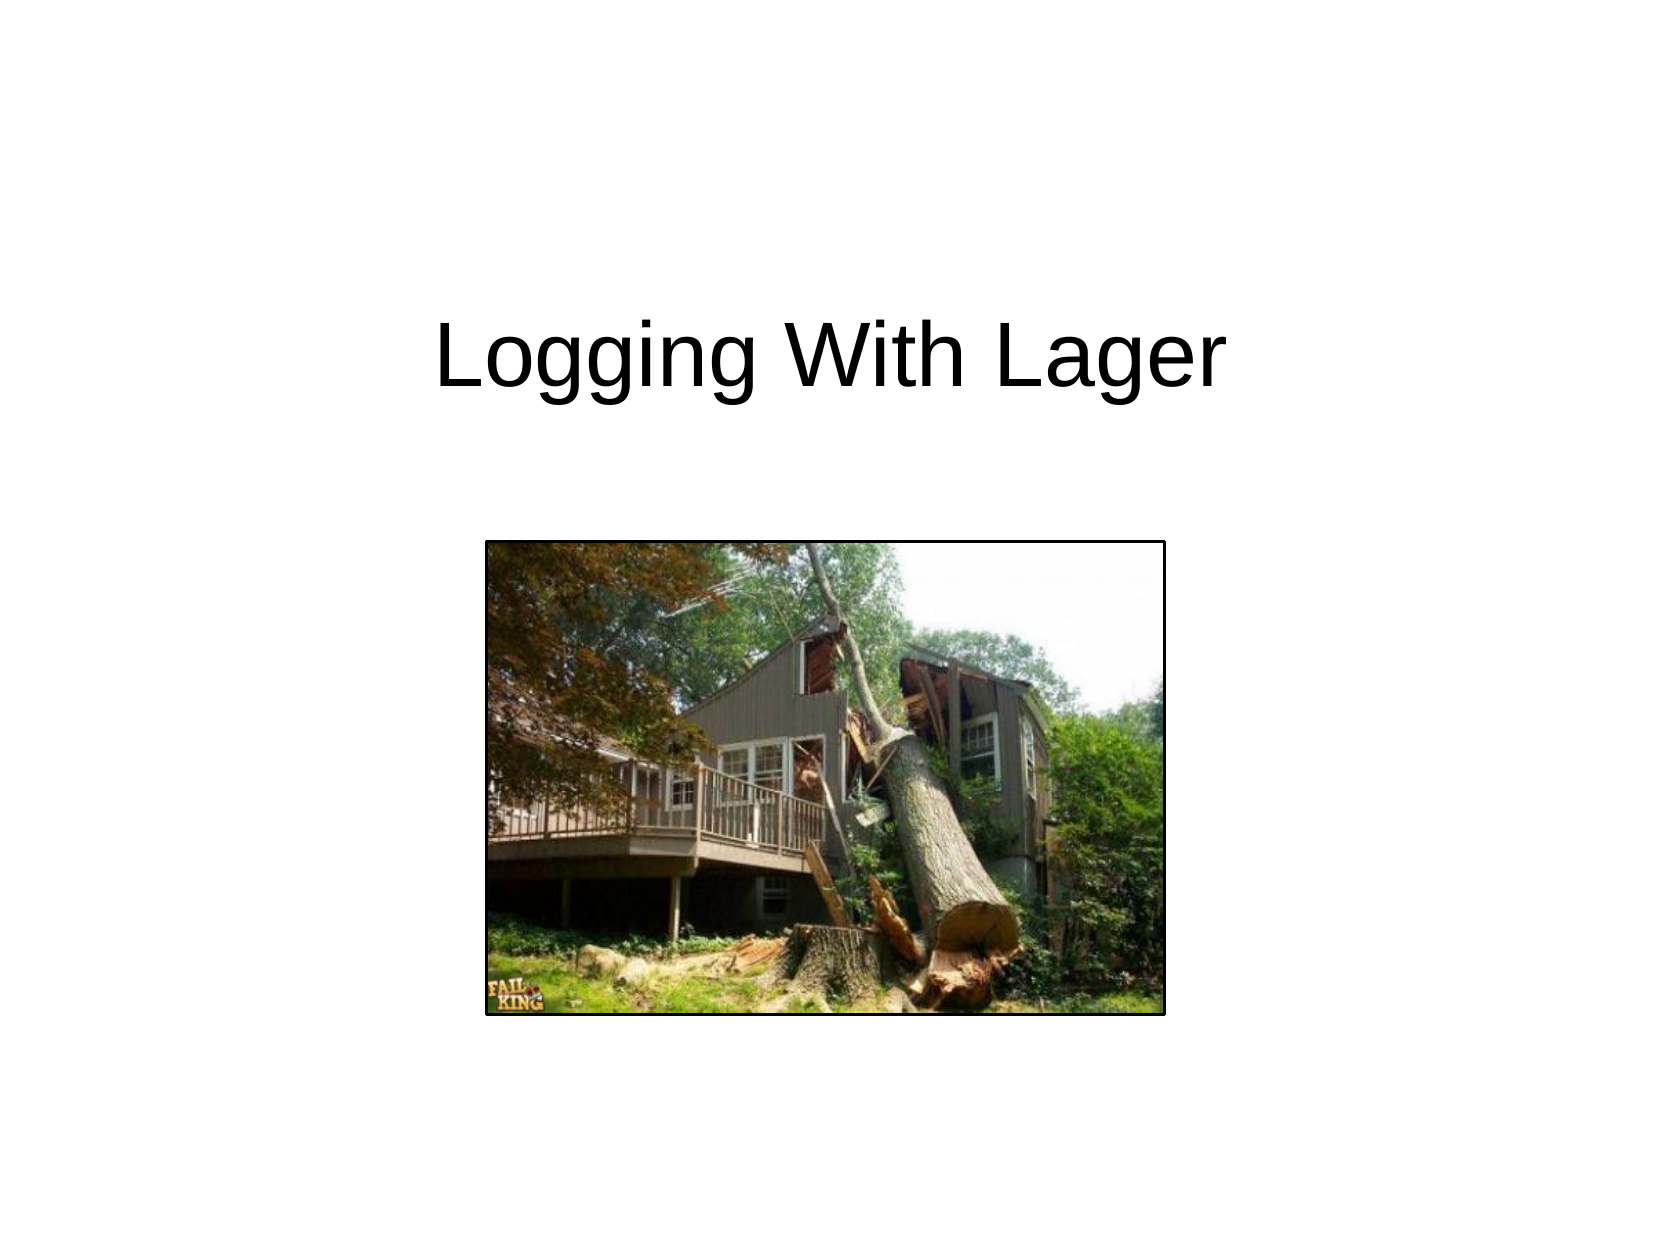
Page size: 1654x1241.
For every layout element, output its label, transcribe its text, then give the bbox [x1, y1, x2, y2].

title Logging With Lager [86, 251, 1576, 459]
picture [487, 542, 1163, 1013]
